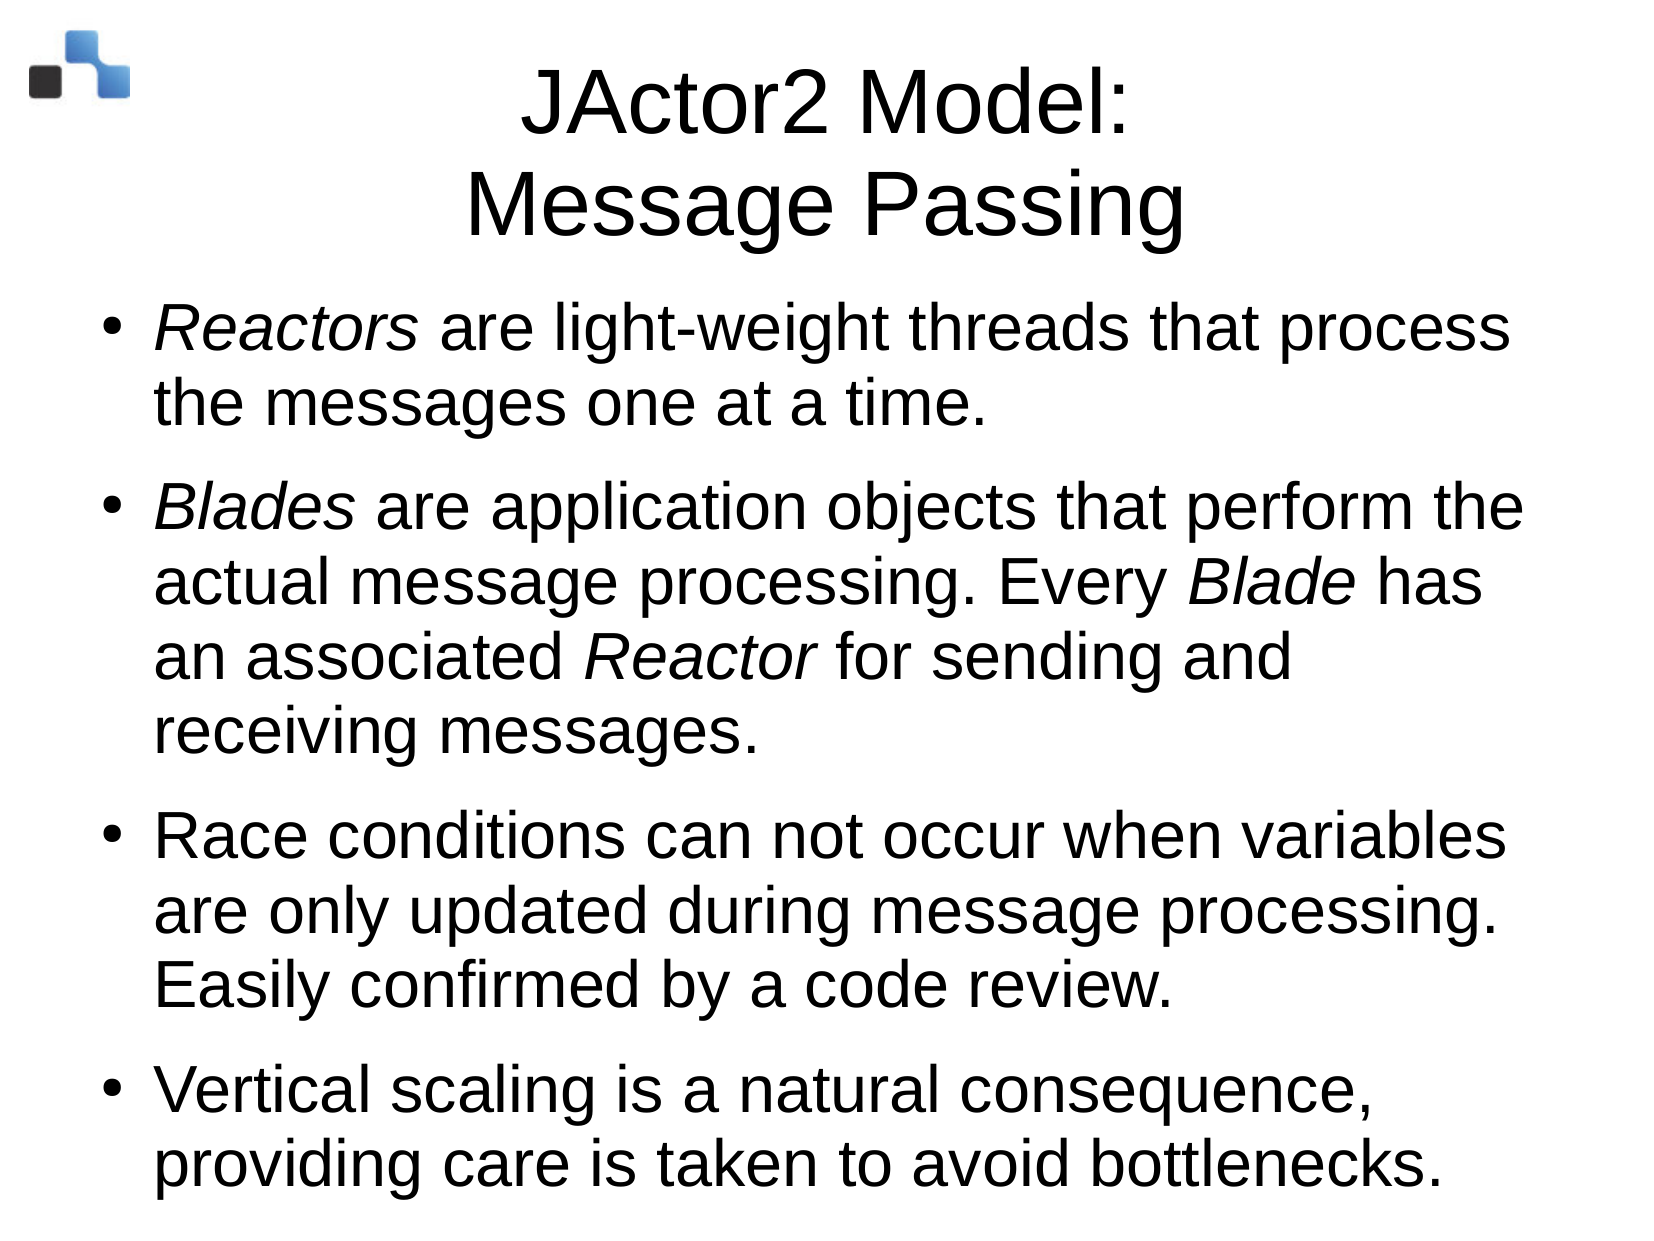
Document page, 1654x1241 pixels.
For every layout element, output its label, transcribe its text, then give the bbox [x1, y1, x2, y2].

picture [29, 18, 130, 119]
title JActor2 Model: Message Passing [82, 49, 1571, 257]
list Reactors are light-weight threads that process the messages one at a time. Blades are application objects that perform the actual message processing. Every Blade has an associated Reactor for sending and receiving messages. Race conditions can not occur when variables are only updated during message processing. Easily confirmed by a code review. Vertical scaling is a natural consequence, providing care is taken to avoid bottlenecks. [82, 290, 1571, 1241]
